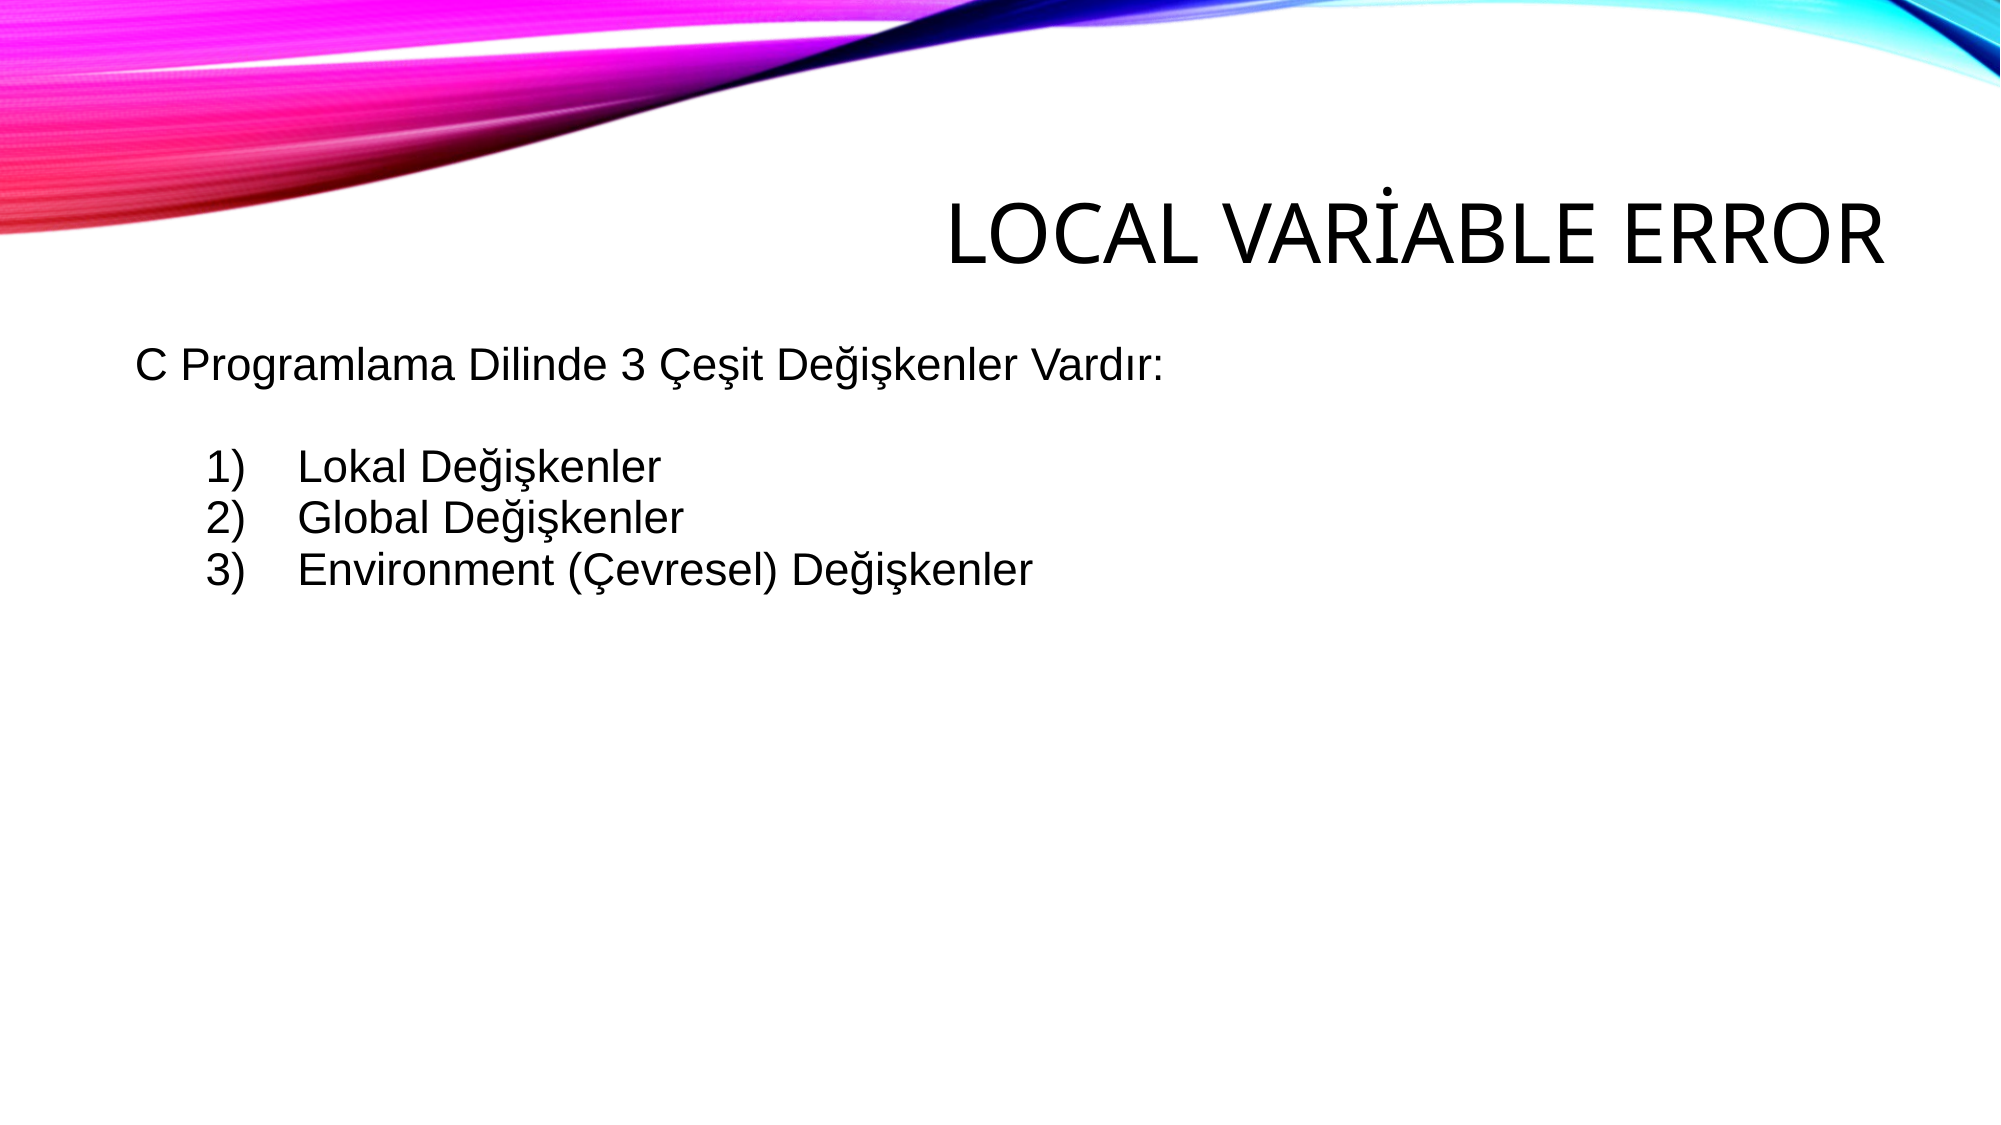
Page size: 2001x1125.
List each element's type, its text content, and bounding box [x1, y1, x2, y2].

title LOCAL VARİABLE ERROR [474, 125, 1888, 338]
text_box C Programlama Dilinde 3 Çeşit Değişkenler Vardır: Lokal Değişkenler Global Değişkenler Environment (Çevresel) Değişkenler [120, 331, 1861, 706]
picture [0, 0, 2000, 237]
